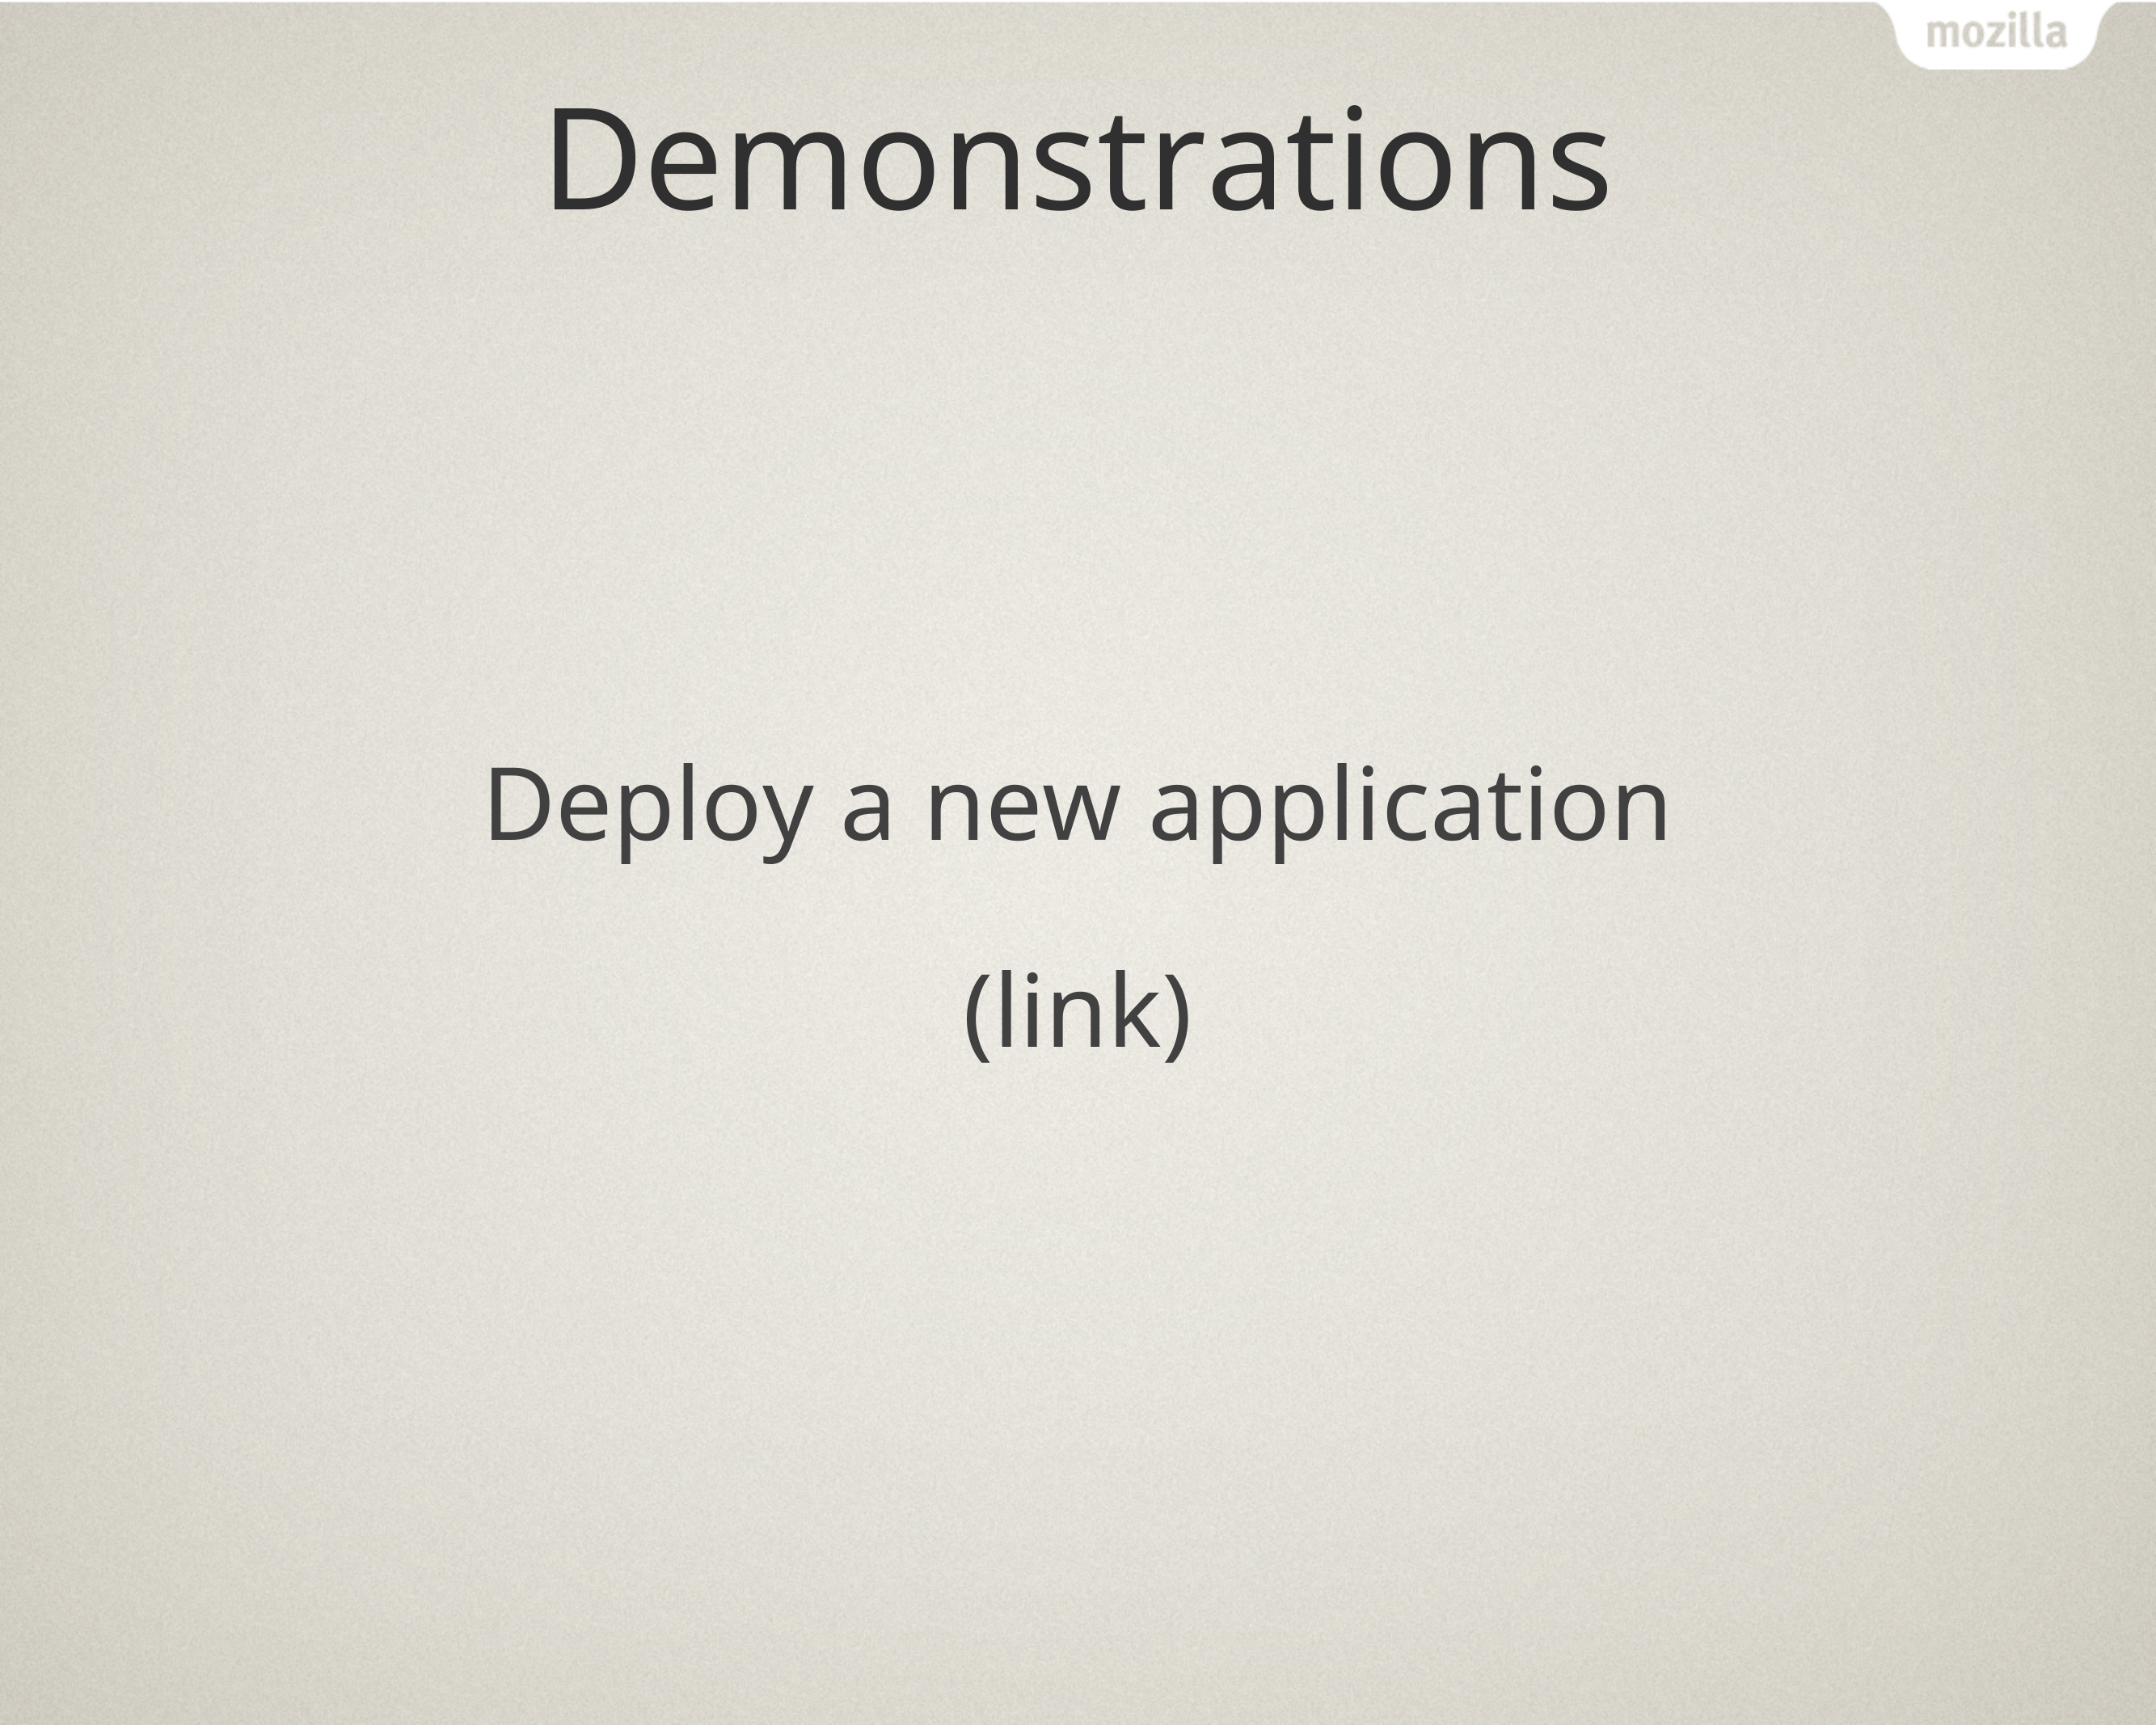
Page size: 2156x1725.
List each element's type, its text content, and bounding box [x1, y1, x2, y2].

title Demonstrations [58, 45, 2097, 261]
subtitle Deploy a new application (link) [108, 403, 2048, 1404]
picture [0, 0, 2156, 1725]
